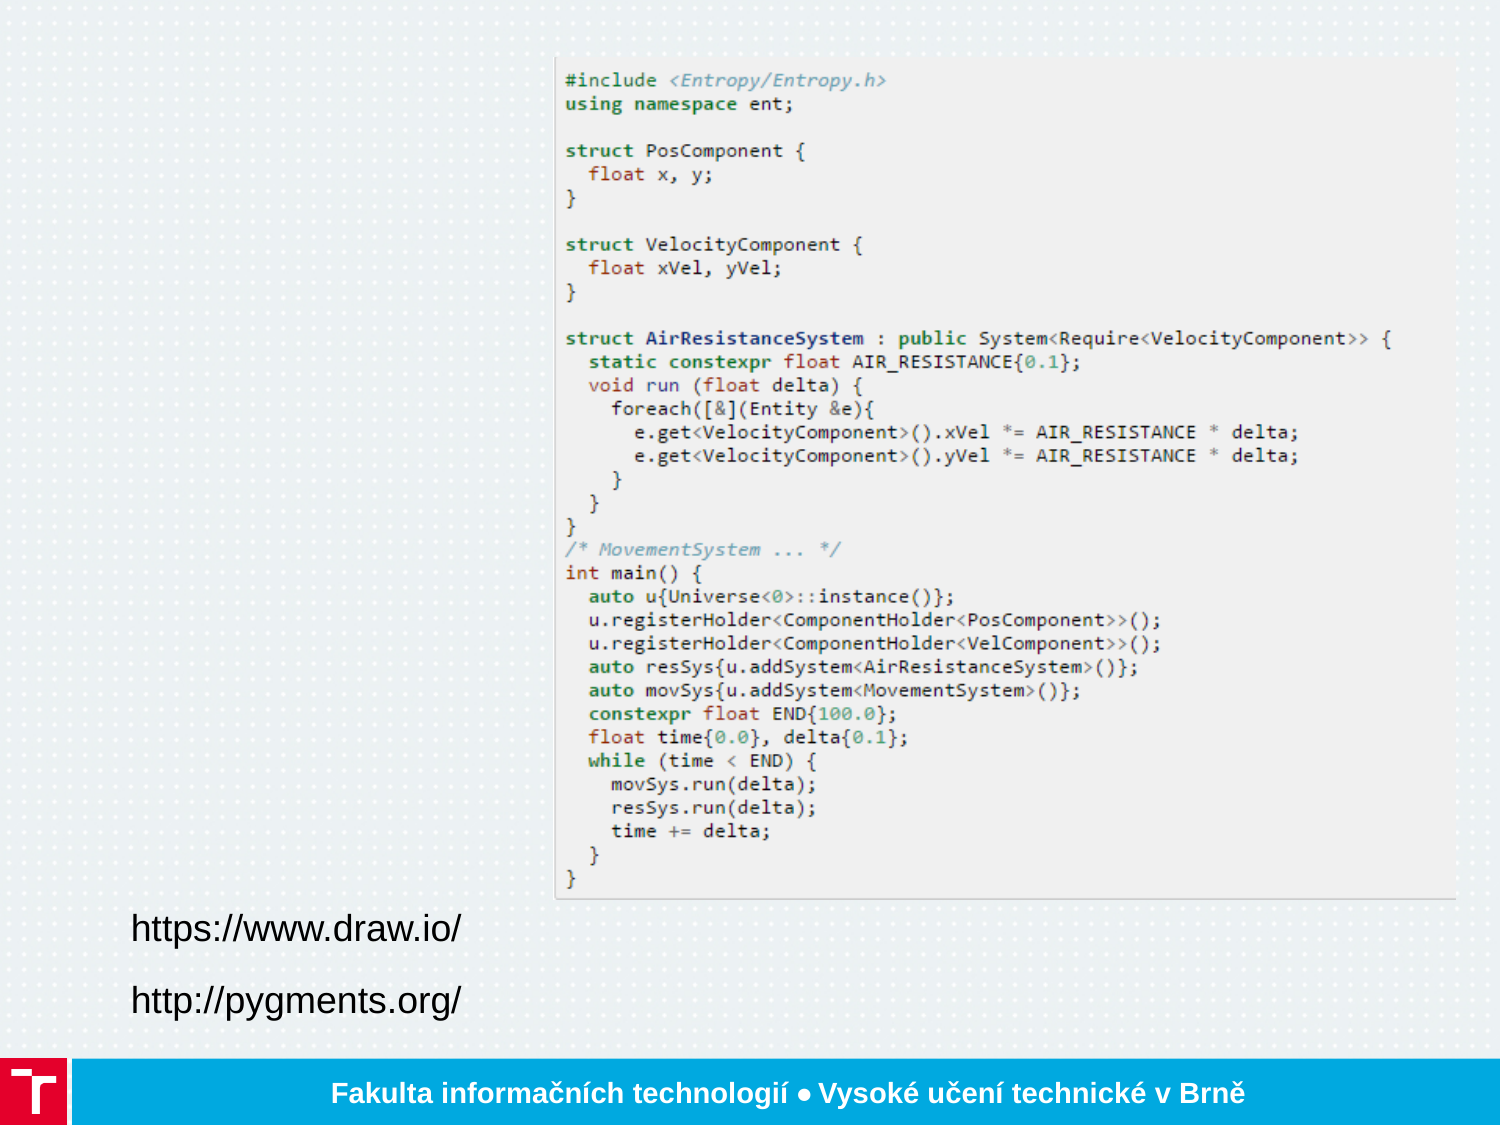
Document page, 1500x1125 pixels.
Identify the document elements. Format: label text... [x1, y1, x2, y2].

picture [0, 0, 1500, 1125]
list https://www.draw.io/ http://pygments.org/ [60, 907, 1410, 1036]
